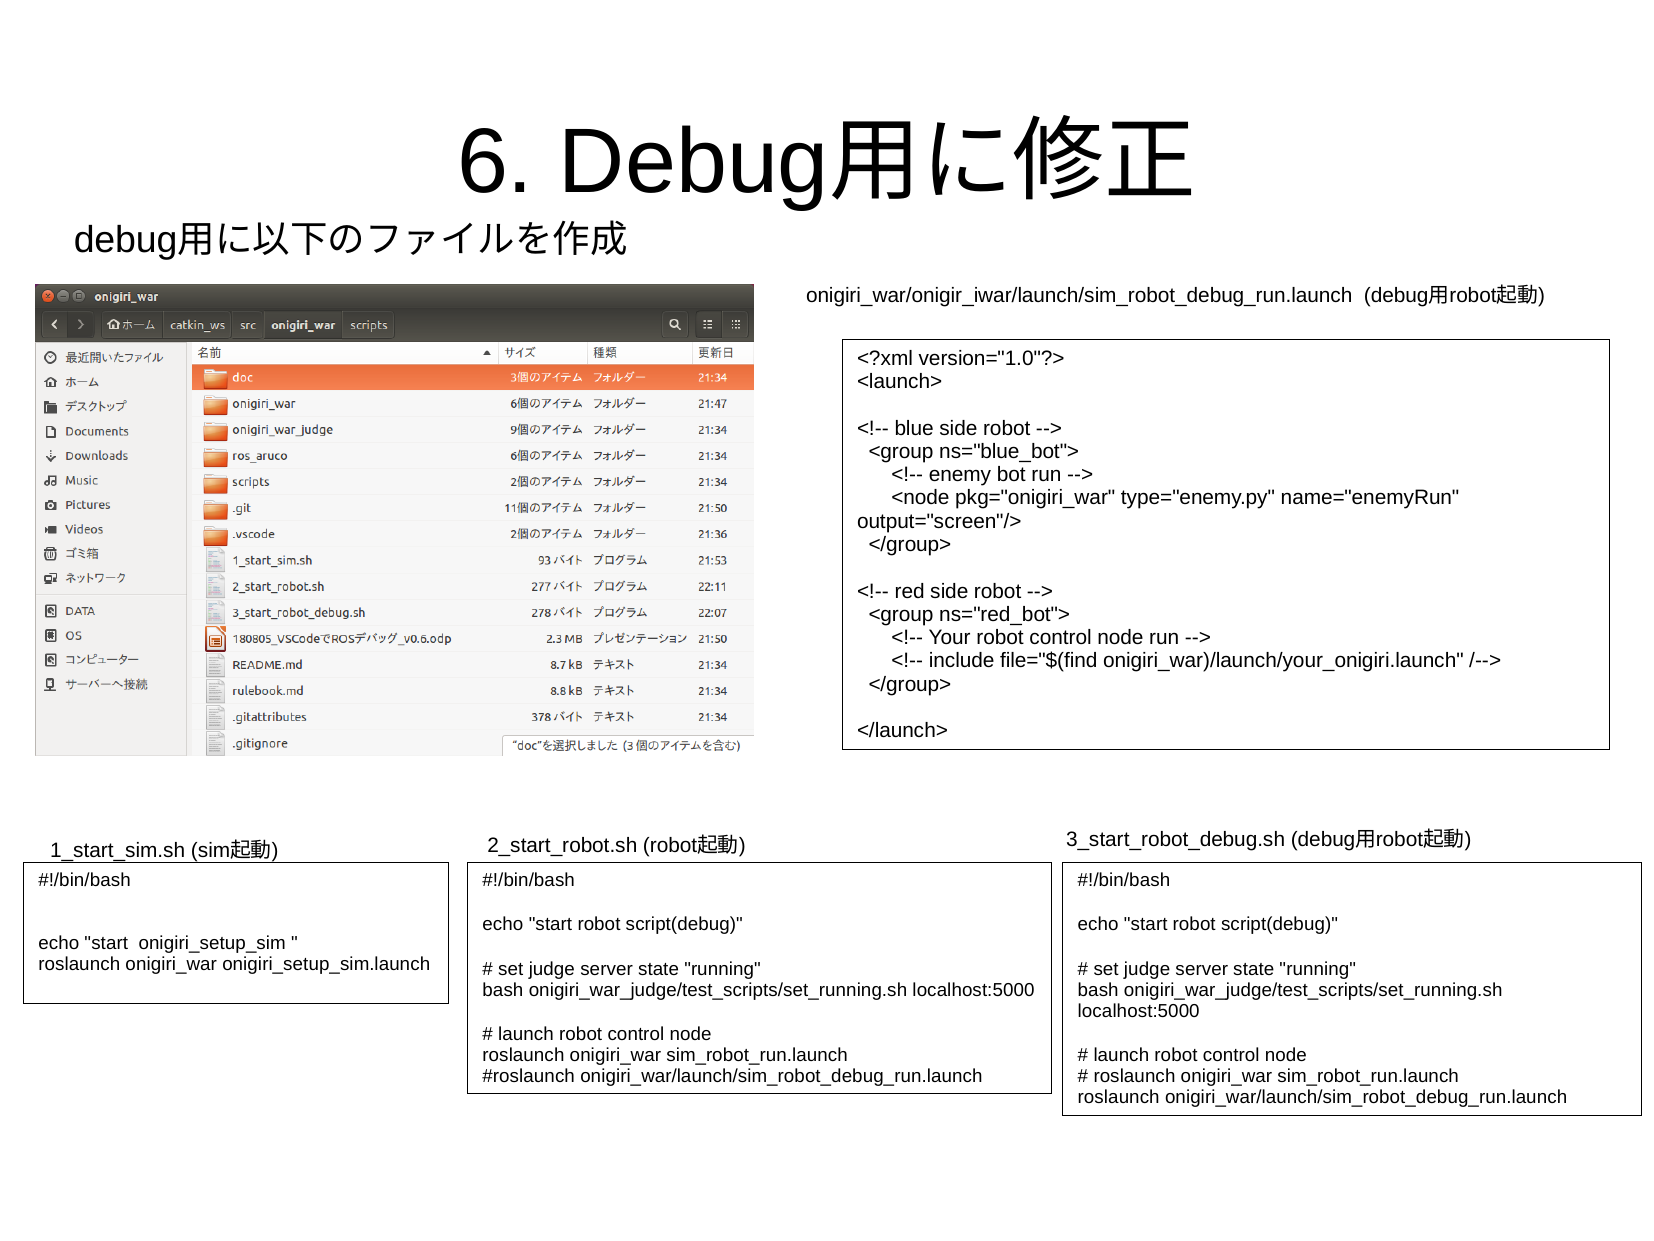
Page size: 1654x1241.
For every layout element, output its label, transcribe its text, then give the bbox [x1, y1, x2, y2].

text_box 1_start_sim.sh (sim起動) [35, 826, 367, 865]
title 6. Debug用に修正 [82, 49, 1571, 257]
picture [35, 284, 754, 756]
text_box #!/bin/bash echo "start robot script(debug)" # set judge server state "running" bash onigiri_war_judge/test_scripts/set_running.sh localhost:5000 # launch robot control node roslaunch onigiri_war sim_robot_run.launch #roslaunch onigiri_war/launch/sim_robot_debug_run.launch [467, 862, 1052, 1087]
text_box <?xml version="1.0"?> <launch> <!-- blue side robot --> <group ns="blue_bot"> <!-- enemy bot run --> <node pkg="onigiri_war" type="enemy.py" name="enemyRun" output="screen"/> </group> <!-- red side robot --> <group ns="red_bot"> <!-- Your robot control node run --> <!-- include file="$(find onigiri_war)/launch/your_onigiri.launch" /--> </group> </launch> [842, 339, 1610, 743]
text_box 2_start_robot.sh (robot起動) [472, 820, 804, 859]
text_box onigiri_war/onigir_iwar/launch/sim_robot_debug_run.launch (debug用robot起動) [791, 271, 1595, 319]
text_box debug用に以下のファイルを作成 [59, 201, 1028, 272]
text_box #!/bin/bash echo "start robot script(debug)" # set judge server state "running" bash onigiri_war_judge/test_scripts/set_running.sh localhost:5000 # launch robot control node # roslaunch onigiri_war sim_robot_run.launch roslaunch onigiri_war/launch/sim_robot_debug_run.launch [1062, 862, 1642, 1108]
text_box #!/bin/bash echo "start onigiri_setup_sim " roslaunch onigiri_war onigiri_setup_sim.launch [23, 862, 449, 1004]
text_box 3_start_robot_debug.sh (debug用robot起動) [1051, 814, 1524, 877]
